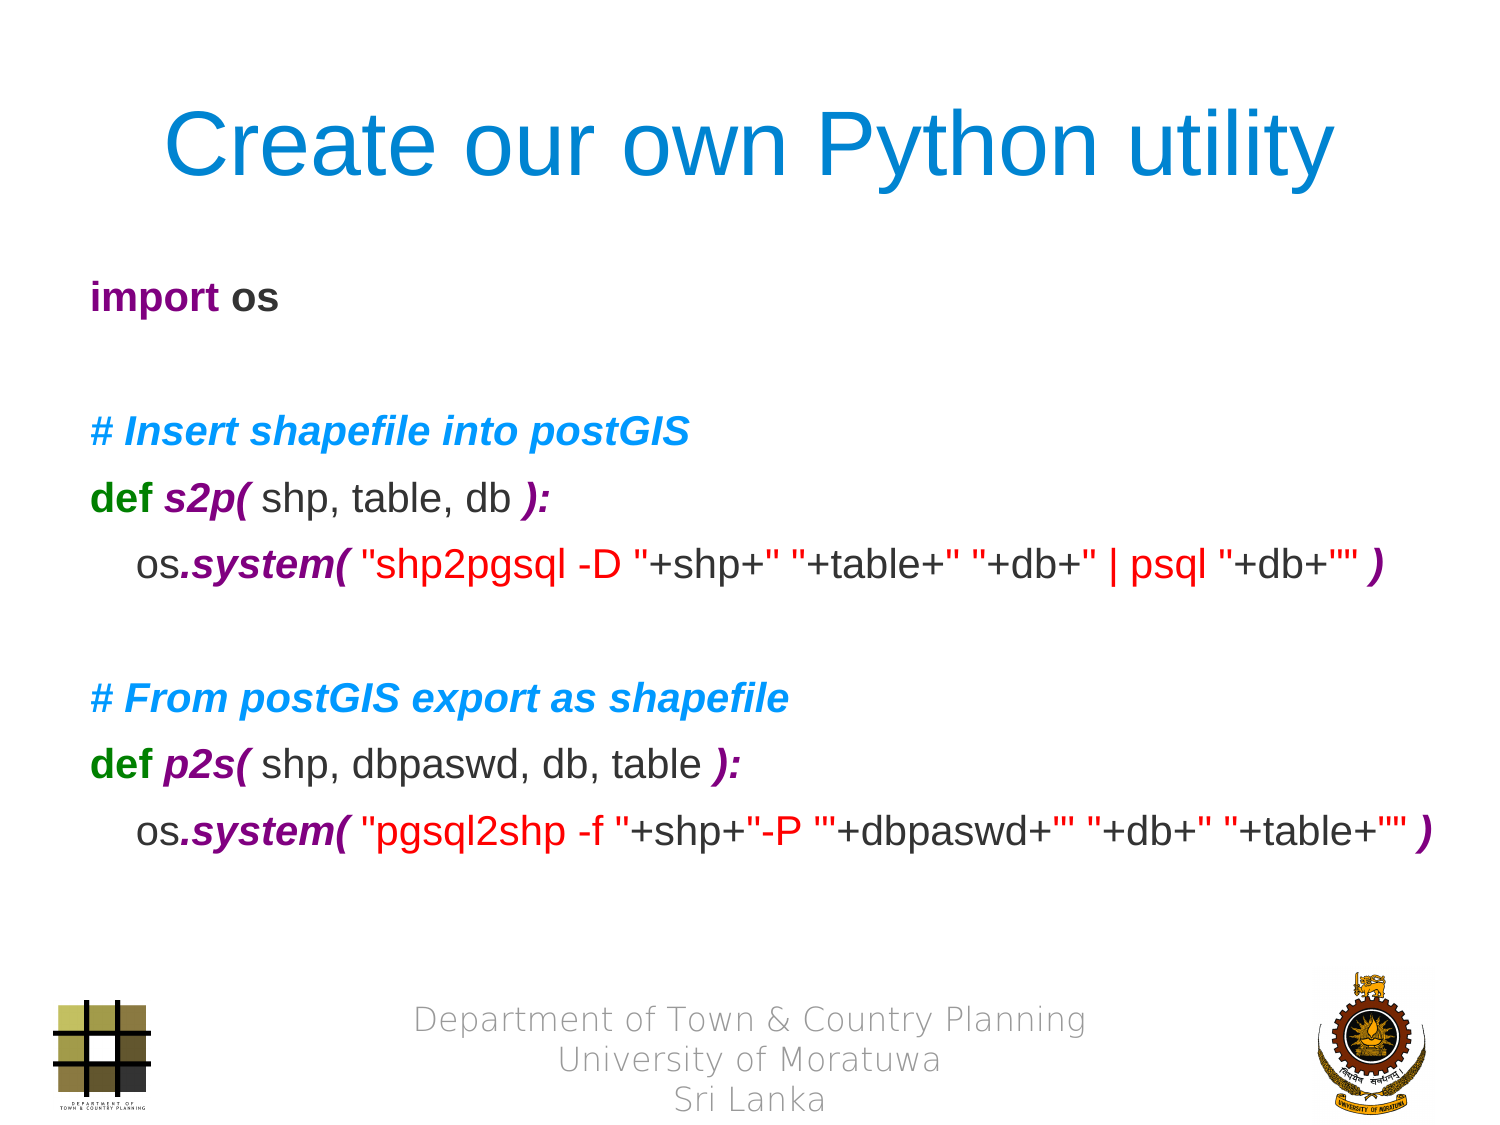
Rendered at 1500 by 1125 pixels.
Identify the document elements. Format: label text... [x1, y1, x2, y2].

picture [1312, 966, 1435, 1125]
picture [53, 1000, 151, 1110]
list import os # Insert shapefile into postGIS def s2p( shp, table, db ): os.system( "shp2pgsql -D "+shp+" "+table+" "+db+" | psql "+db+"" ) # From postGIS export as shapefile def p2s( shp, dbpaswd, db, table ): os.system( "pgsql2shp -f "+shp+"-P '"+dbpaswd+"' "+db+" "+table+"" ) [75, 262, 1500, 916]
title Create our own Python utility [75, 45, 1426, 233]
